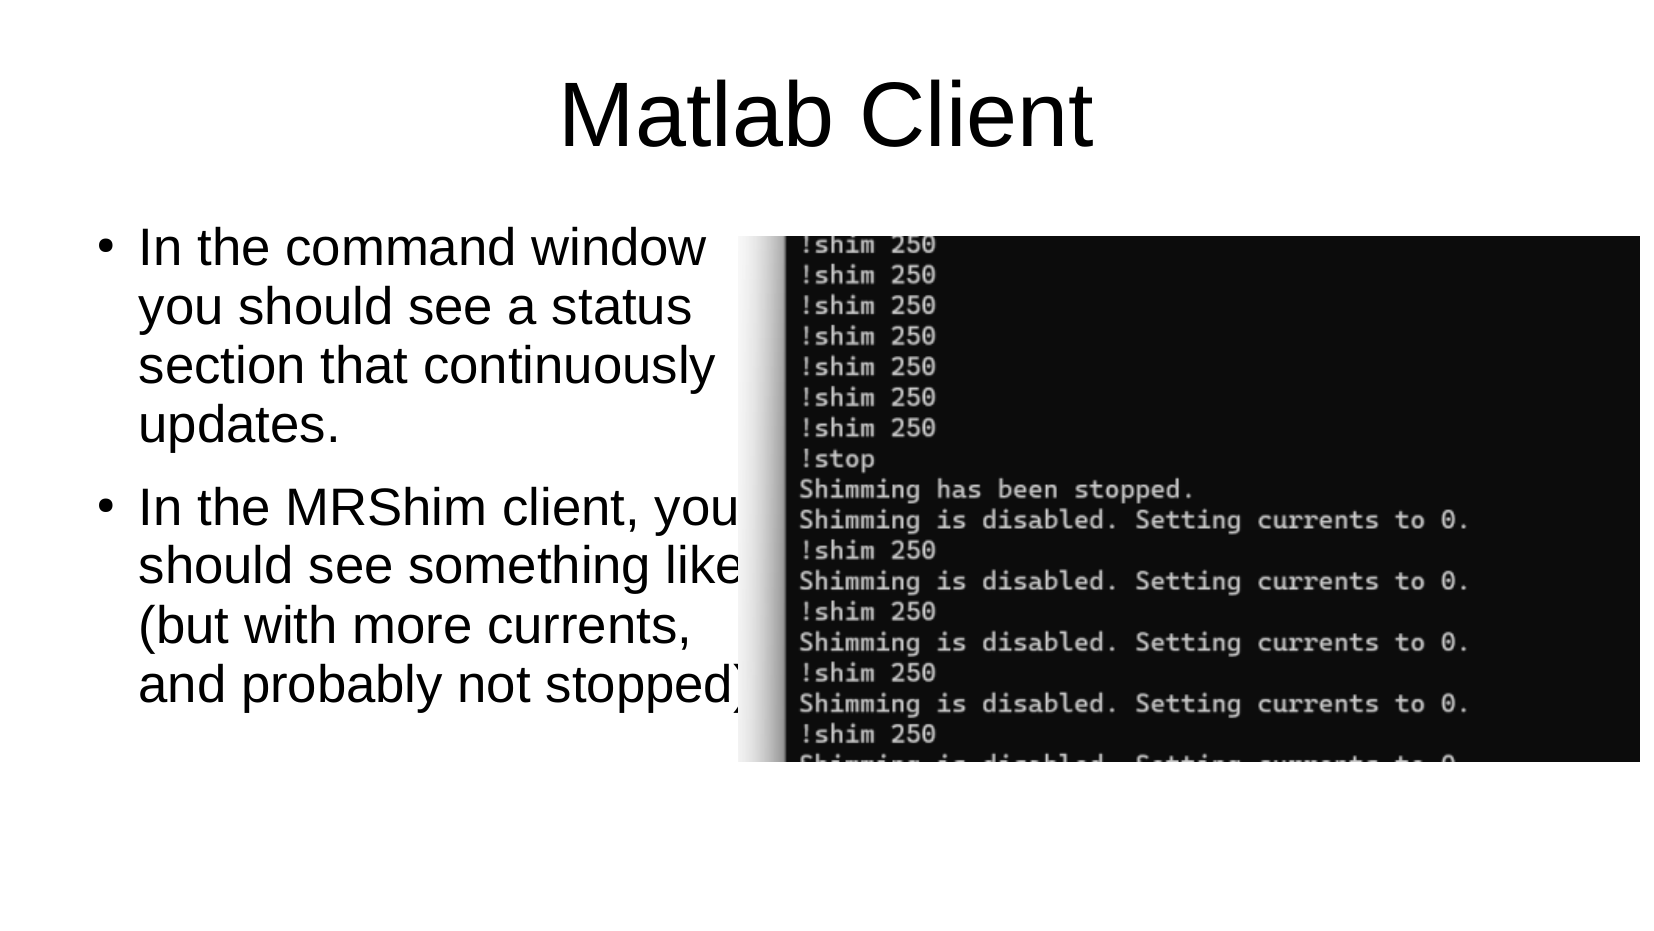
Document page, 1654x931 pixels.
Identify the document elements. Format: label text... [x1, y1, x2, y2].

picture [738, 236, 1640, 762]
list In the command window you should see a status section that continuously updates. In the MRShim client, you should see something like (but with more currents, and probably not stopped): [82, 217, 768, 758]
title Matlab Client [82, 37, 1571, 193]
